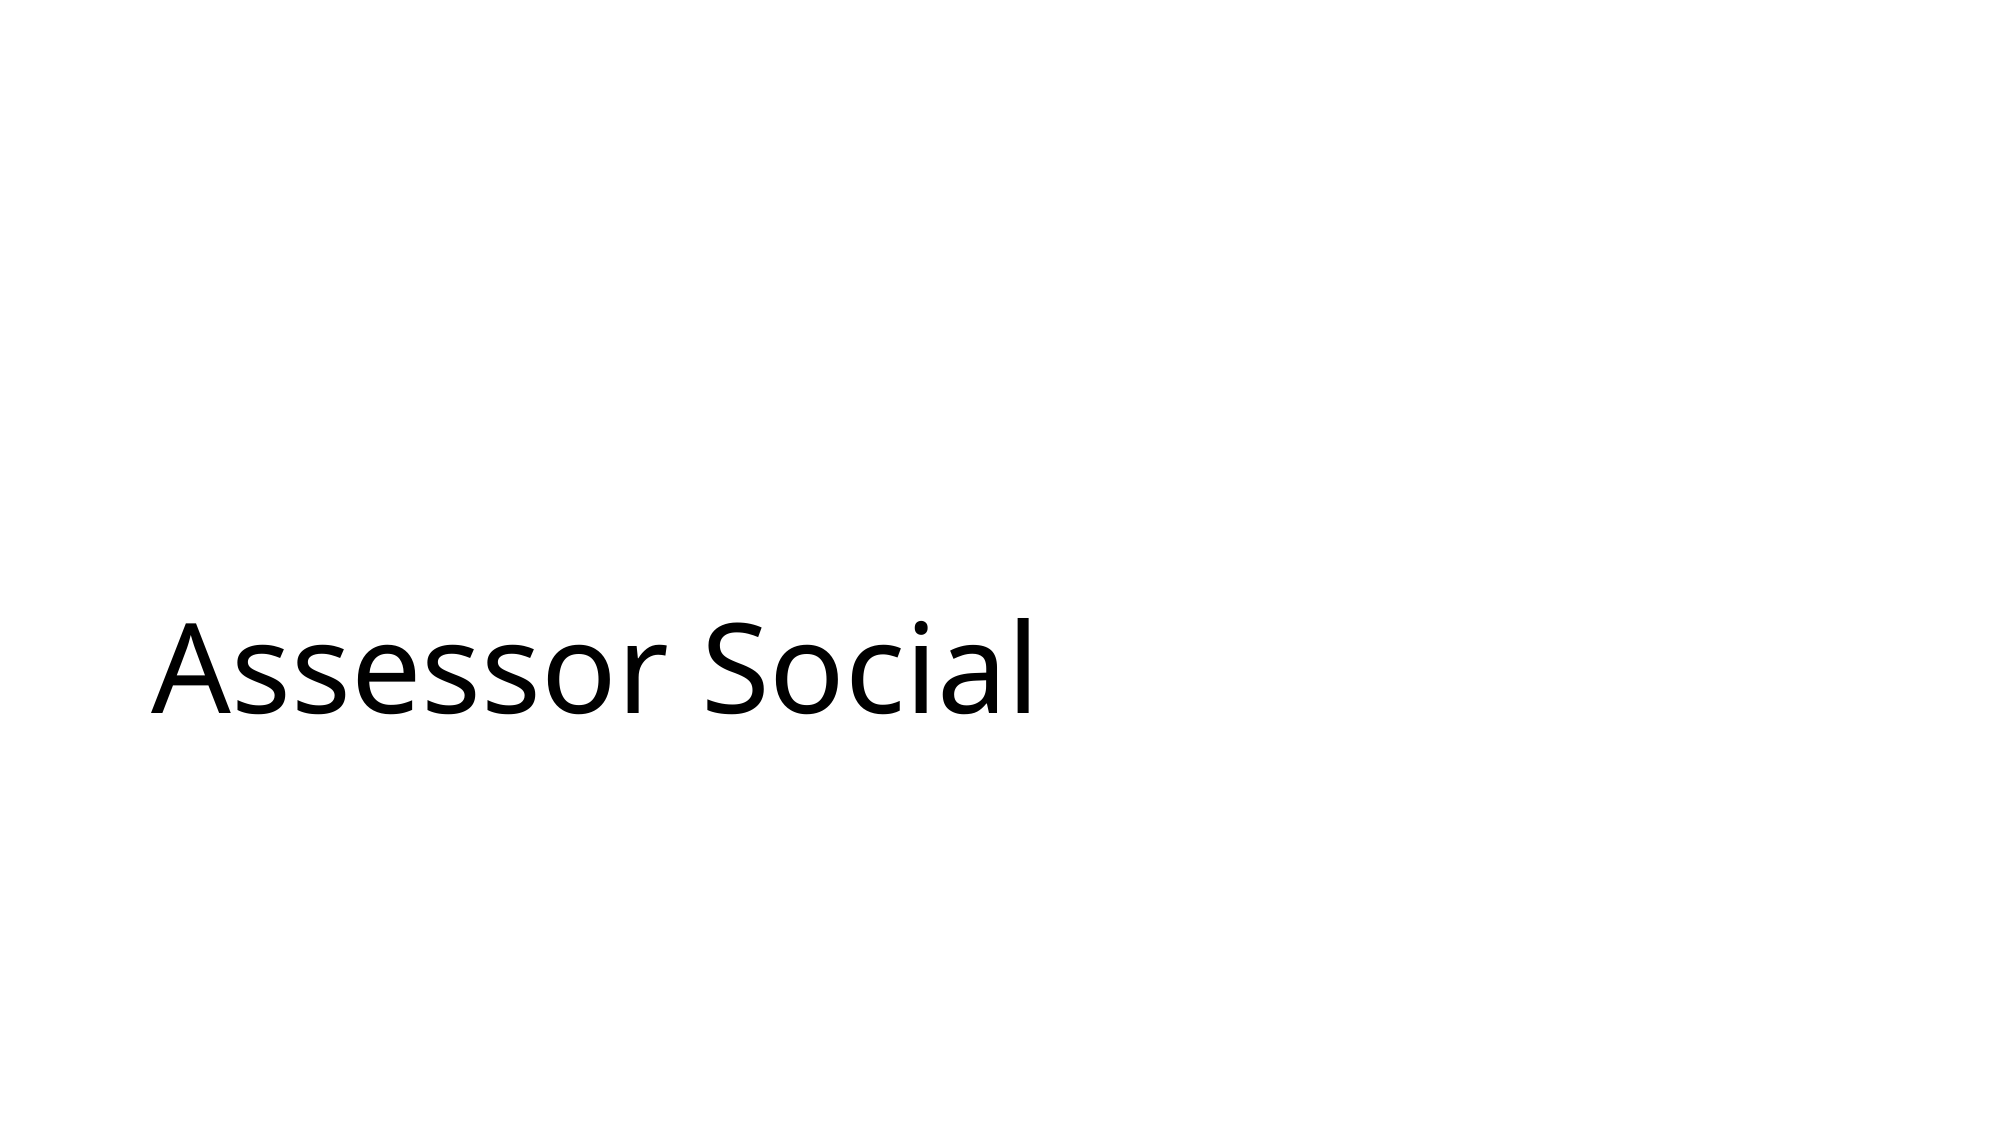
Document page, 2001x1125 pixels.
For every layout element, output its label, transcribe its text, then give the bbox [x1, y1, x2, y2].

title Assessor Social [136, 280, 1862, 749]
